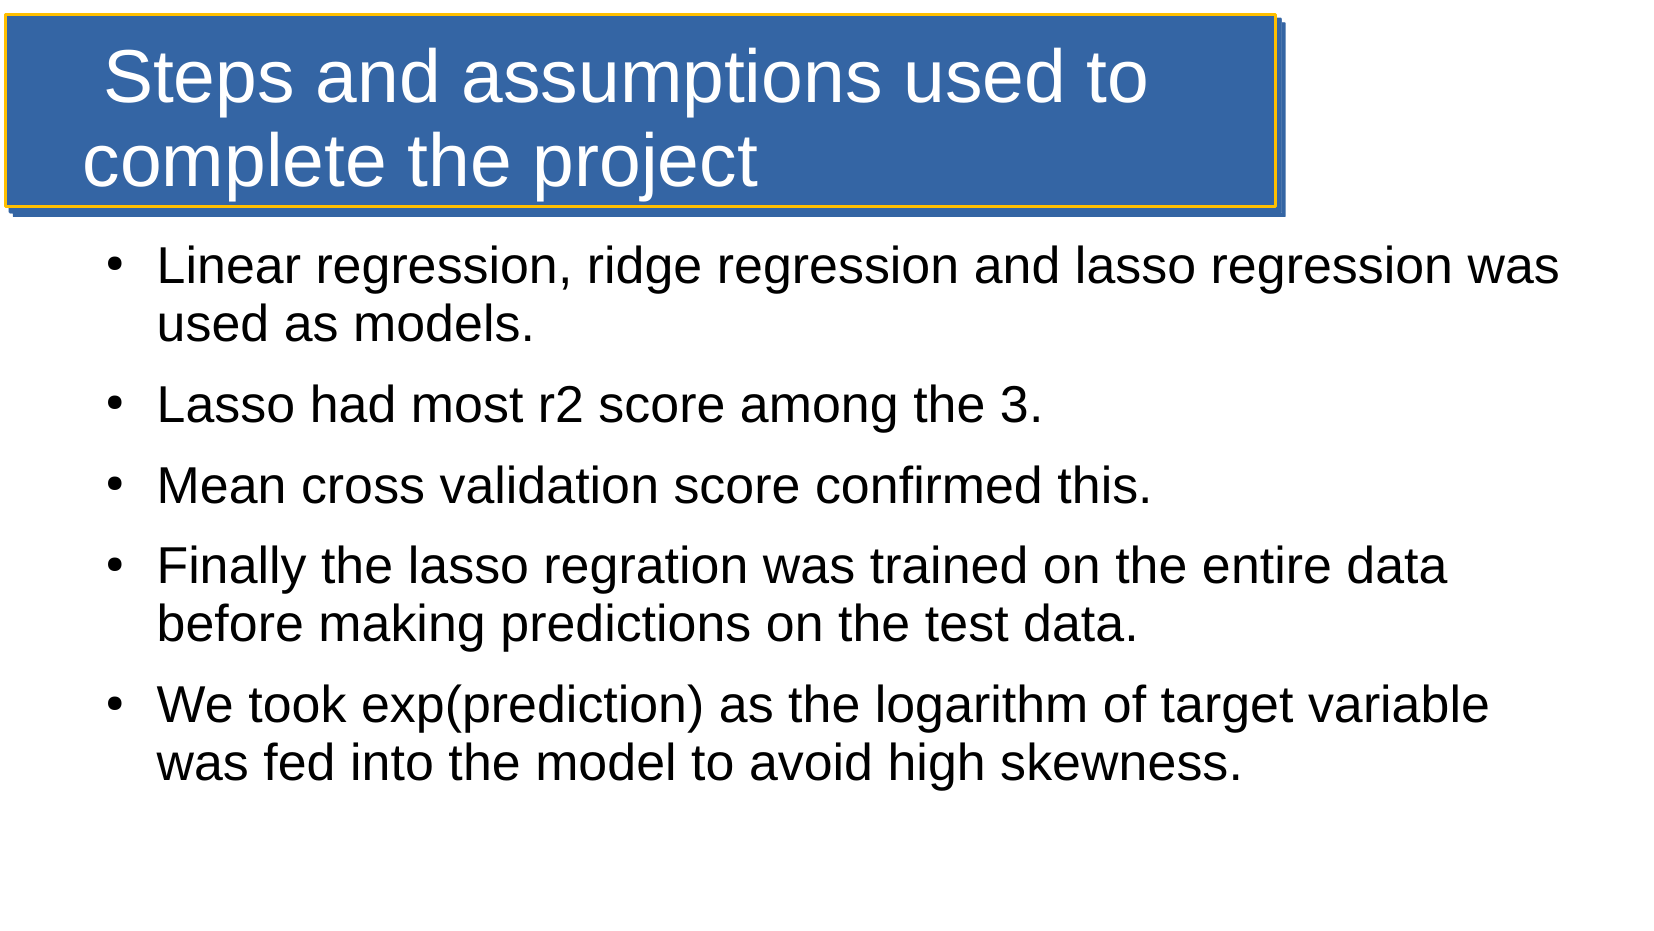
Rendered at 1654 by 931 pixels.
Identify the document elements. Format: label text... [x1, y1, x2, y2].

title Steps and assumptions used to complete the project [82, 34, 1235, 203]
list Linear regression, ridge regression and lasso regression was used as models. Lasso had most r2 score among the 3. Mean cross validation score confirmed this. Finally the lasso regration was trained on the entire data before making predictions on the test data. We took exp(prediction) as the logarithm of target variable was fed into the model to avoid high skewness. [88, 236, 1565, 798]
